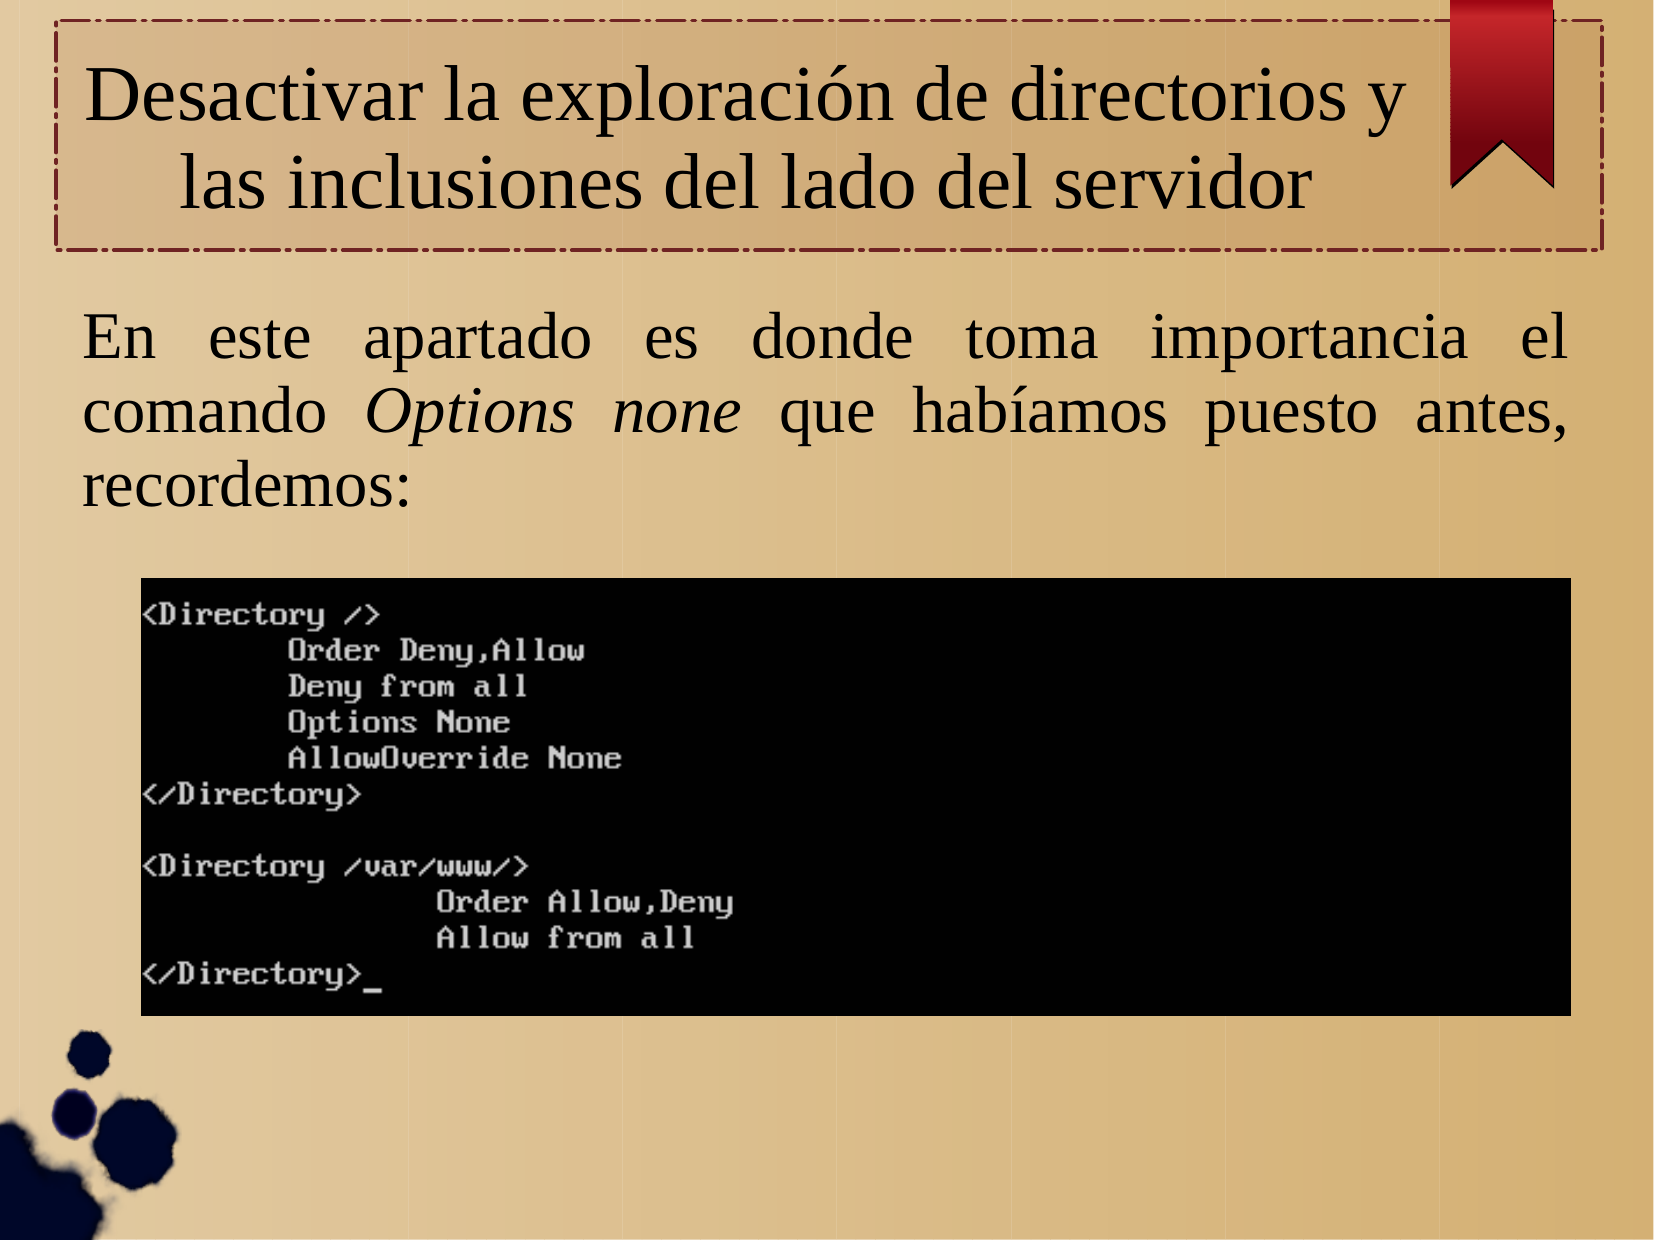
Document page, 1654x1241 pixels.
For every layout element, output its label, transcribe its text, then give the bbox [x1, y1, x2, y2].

list En este apartado es donde toma importancia el comando Options none que habíamos puesto antes, recordemos: [82, 299, 1571, 643]
title Desactivar la exploración de directorios y las inclusiones del lado del servidor [82, 47, 1412, 229]
picture [141, 578, 1571, 1016]
